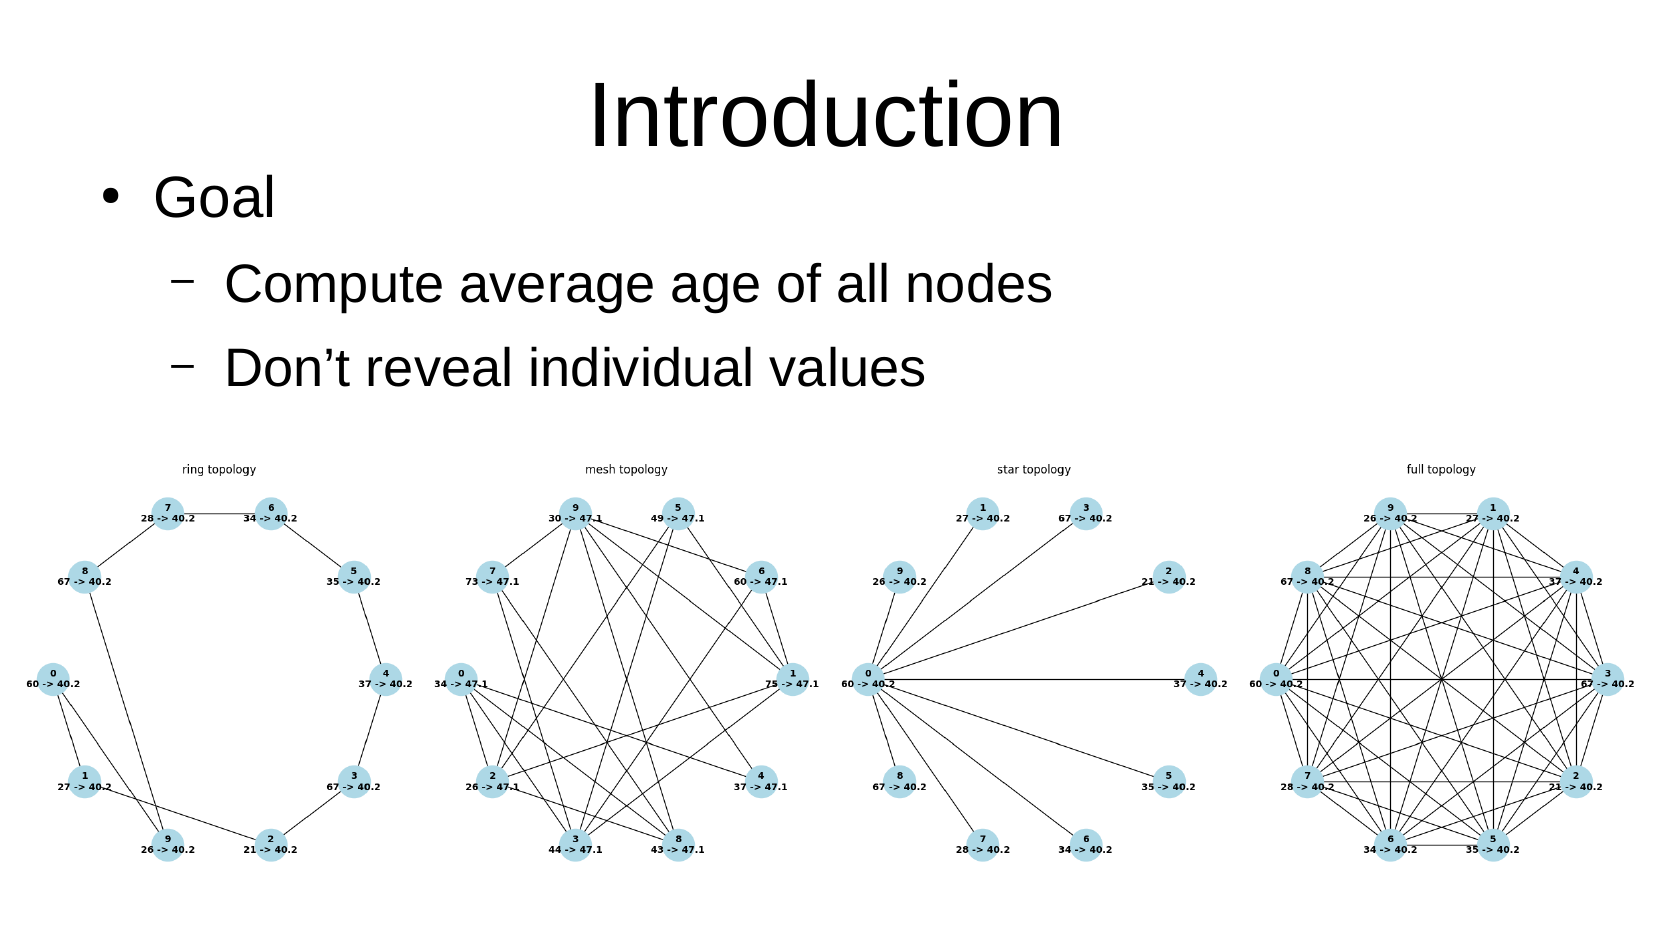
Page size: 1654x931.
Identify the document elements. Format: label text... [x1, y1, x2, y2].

picture [11, 457, 1648, 886]
list Goal Compute average age of all nodes Don’t reveal individual values [82, 164, 1571, 457]
title Introduction [82, 37, 1571, 164]
